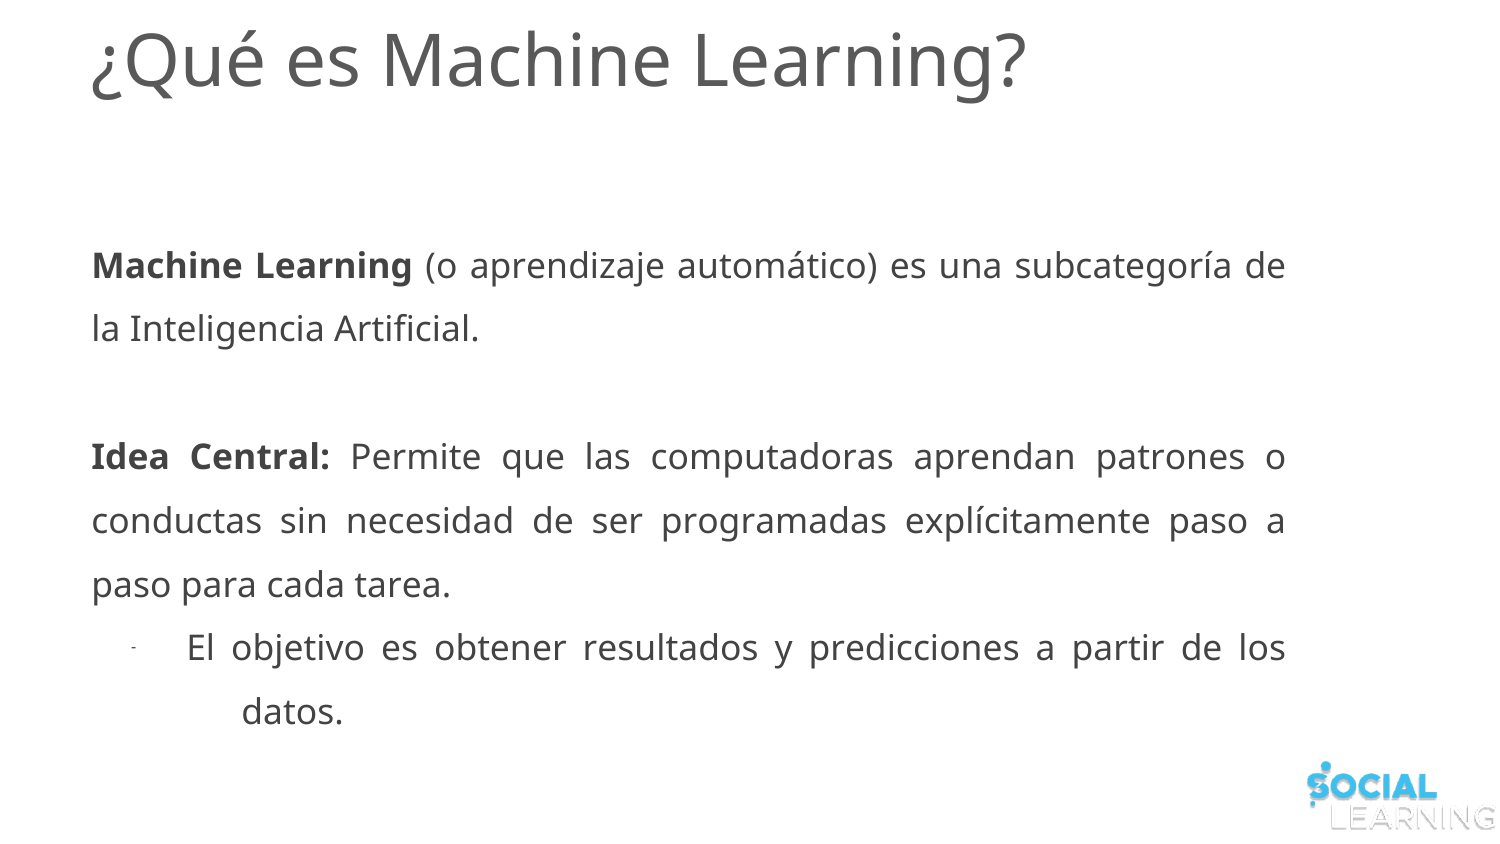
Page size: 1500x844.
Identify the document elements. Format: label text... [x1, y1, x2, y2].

picture [1301, 744, 1500, 844]
text_box ¿Qué es Machine Learning? [76, 0, 1281, 141]
text_box Machine Learning (o aprendizaje automático) es una subcategoría de la Inteligencia Artificial. Idea Central: Permite que las computadoras aprendan patrones o conductas sin necesidad de ser programadas explícitamente paso a paso para cada tarea. El objetivo es obtener resultados y predicciones a partir de los datos. [76, 206, 1302, 795]
